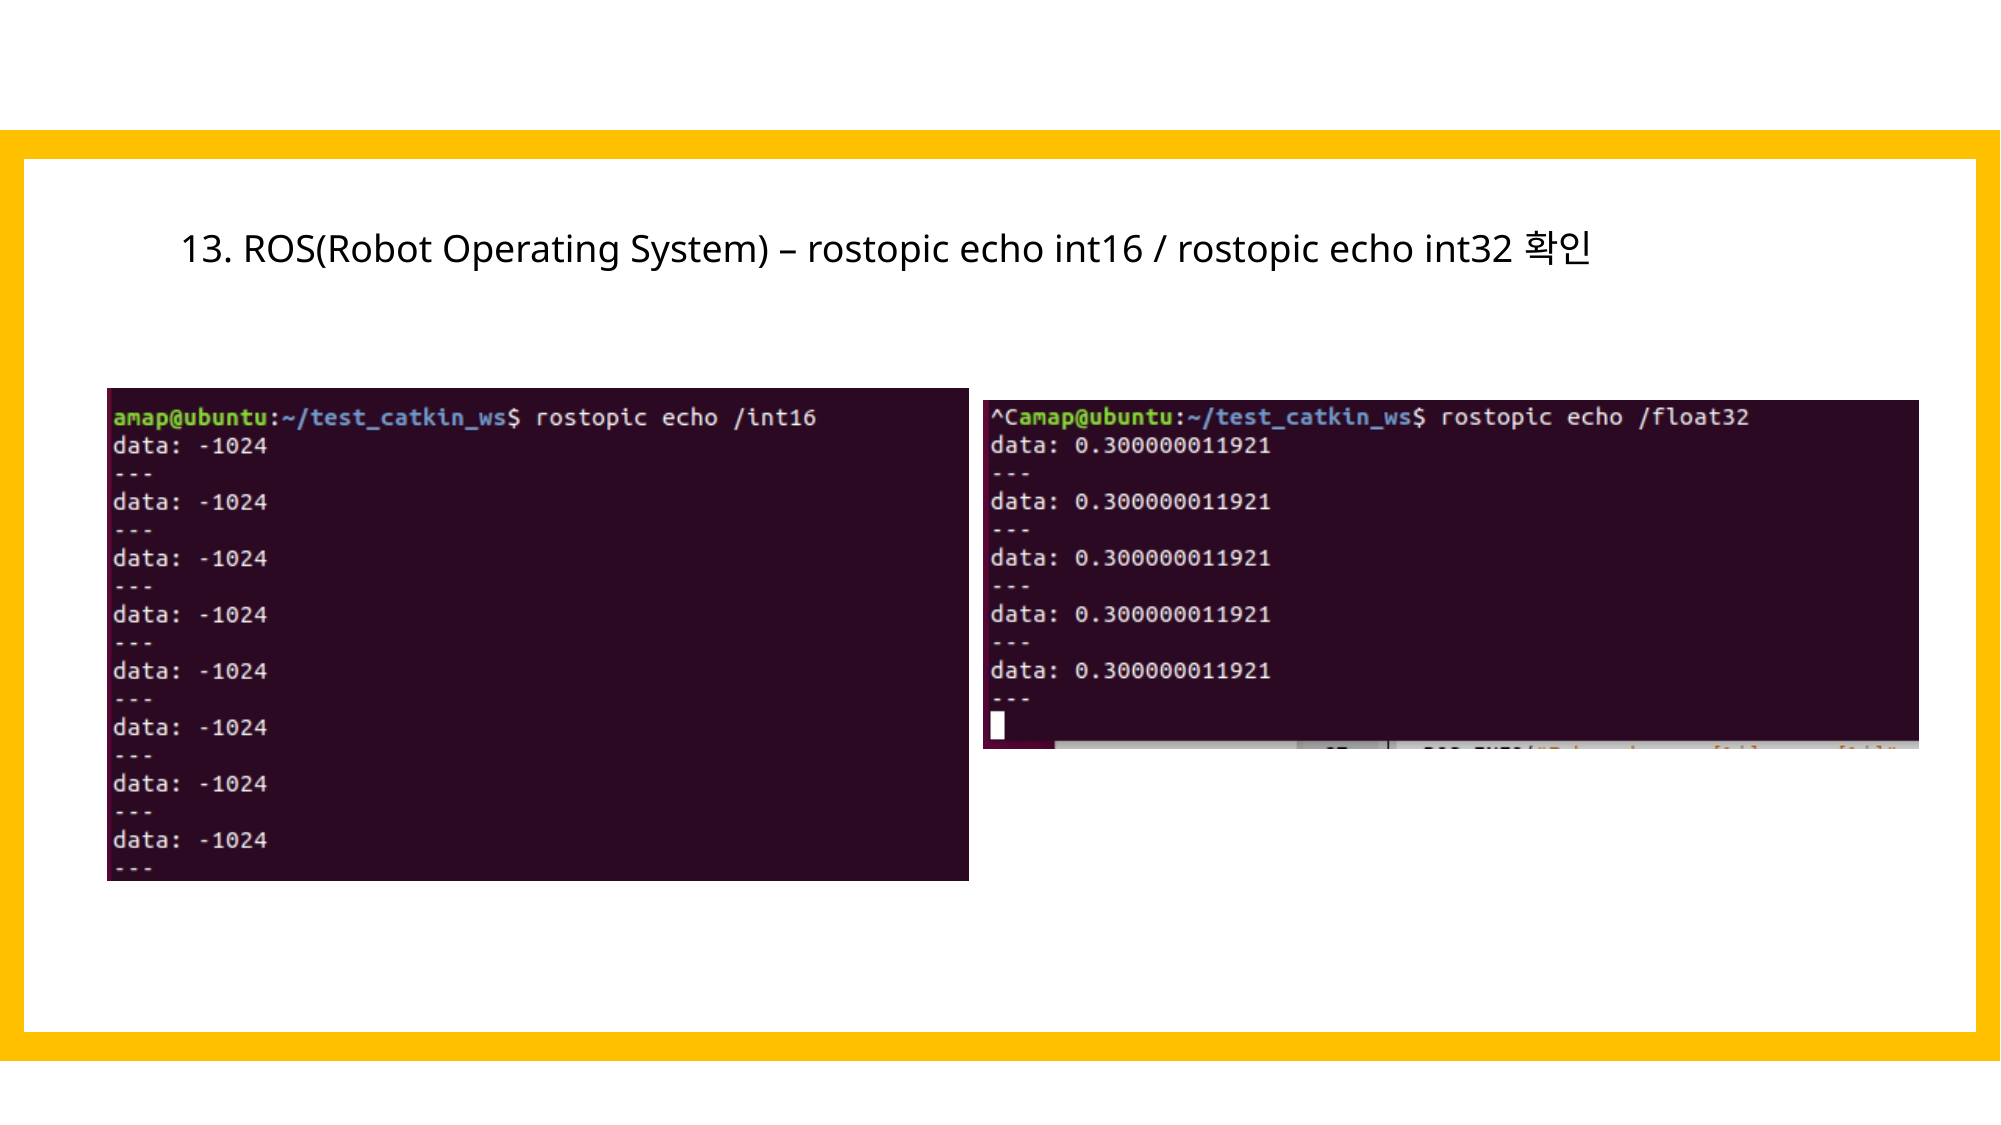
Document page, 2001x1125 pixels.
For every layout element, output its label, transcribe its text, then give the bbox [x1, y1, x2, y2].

picture [983, 400, 1919, 749]
text_box 13. ROS(Robot Operating System) – rostopic echo int16 / rostopic echo int32 확인 [165, 217, 1771, 278]
picture [107, 388, 969, 881]
